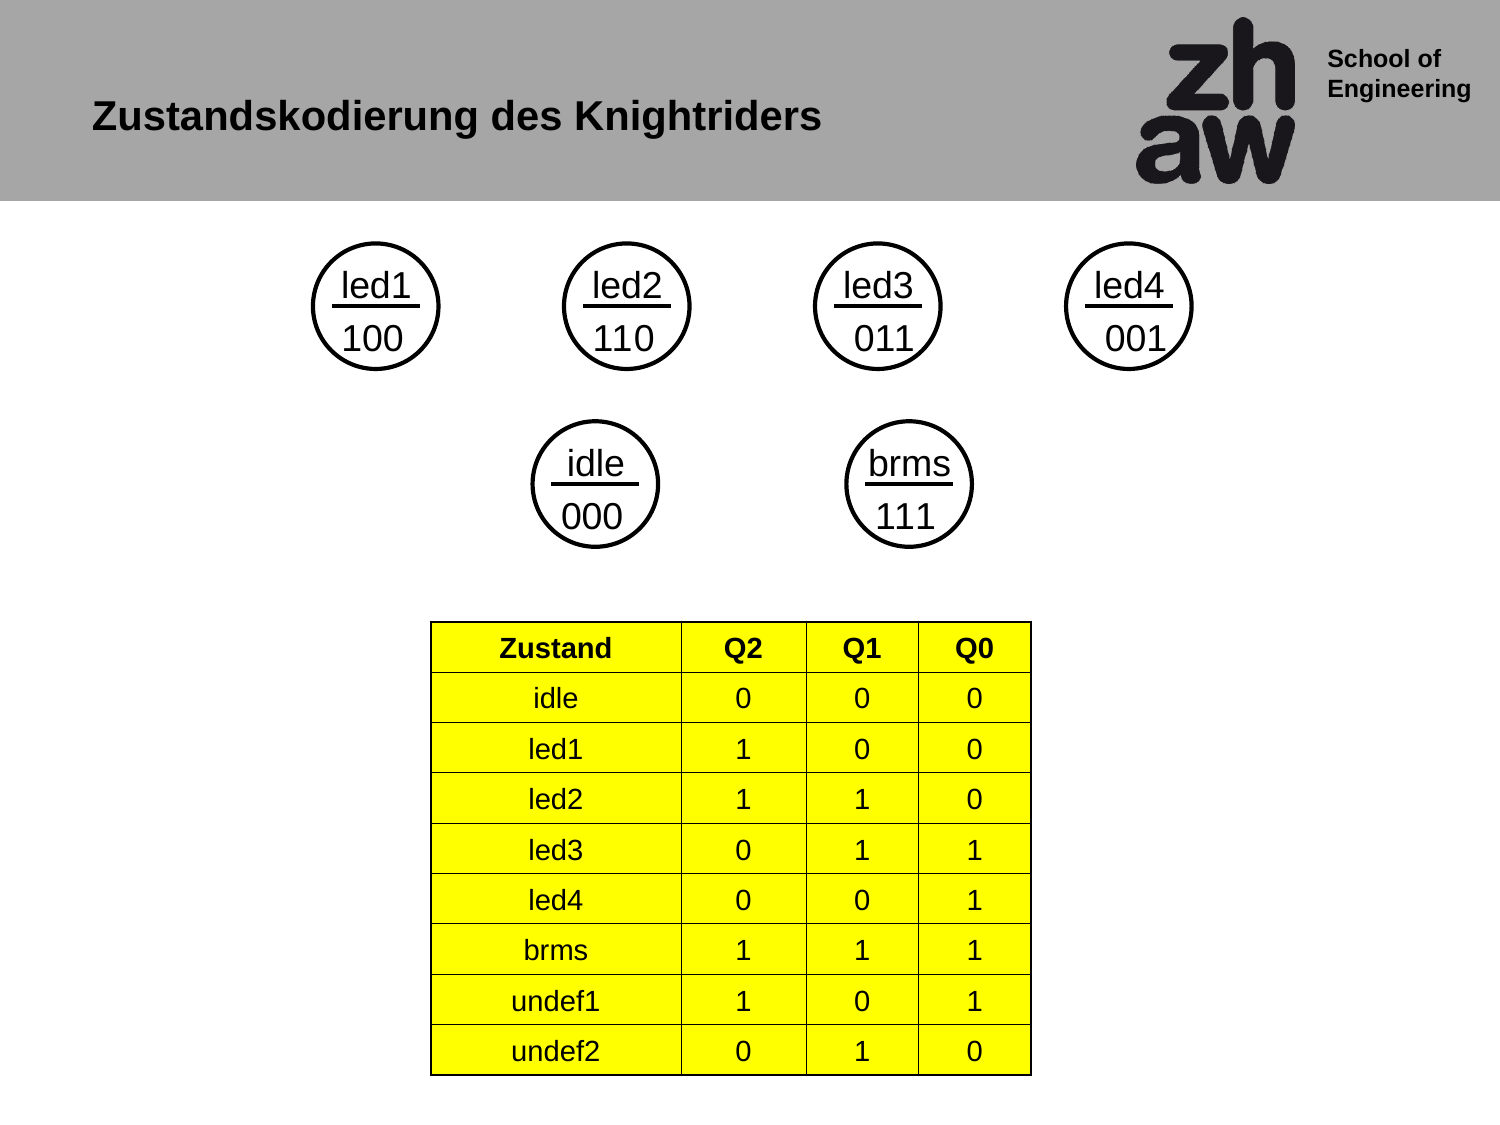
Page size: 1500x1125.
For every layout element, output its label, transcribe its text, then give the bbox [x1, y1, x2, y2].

table_cell 1 [682, 723, 806, 772]
text_box [670, 270, 690, 352]
text_box [419, 270, 439, 352]
picture [1136, 173, 1295, 184]
text_box [639, 439, 659, 530]
text_box 011 [839, 306, 932, 367]
text_box led4 [1079, 253, 1180, 315]
table_cell 0 [682, 824, 806, 873]
text_box 000 [546, 484, 639, 545]
text_box led1 [326, 253, 427, 315]
table_cell 1 [807, 924, 918, 974]
table_cell undef2 [432, 1025, 681, 1074]
table_cell 1 [919, 975, 1030, 1024]
text_box [844, 243, 912, 253]
text_box [312, 267, 326, 345]
text_box [929, 269, 941, 338]
text_box [815, 267, 839, 356]
text_box [953, 459, 972, 529]
table_cell 1 [919, 824, 1030, 873]
table_header Zustand [432, 623, 681, 672]
text_box [846, 455, 860, 524]
text_box [1180, 269, 1192, 338]
table_cell 0 [919, 673, 1030, 722]
table_cell 0 [919, 1025, 1030, 1074]
table_header Q1 [807, 623, 918, 672]
table_cell led4 [432, 874, 681, 923]
table_cell undef1 [432, 975, 681, 1024]
table_cell 0 [807, 673, 918, 722]
title Zustandskodierung des Knightriders [76, 54, 1317, 173]
table_cell 0 [919, 773, 1030, 823]
text_box [342, 243, 409, 253]
table_cell 1 [919, 874, 1030, 923]
table_cell 1 [807, 824, 918, 873]
table_cell 0 [807, 975, 918, 1024]
text_box [563, 267, 577, 345]
text_box [593, 243, 661, 253]
text_box [875, 421, 943, 431]
table_cell 0 [807, 874, 918, 923]
table_cell 0 [807, 723, 918, 772]
text_box brms [853, 431, 967, 493]
table_cell idle [432, 673, 681, 722]
text_box [532, 438, 552, 523]
table_cell brms [432, 924, 681, 974]
text_box [1066, 268, 1090, 356]
table_header Q2 [682, 623, 806, 672]
table_cell 0 [919, 723, 1030, 772]
table_cell 0 [682, 874, 806, 923]
text_box 001 [1090, 306, 1183, 367]
text_box led2 [577, 253, 678, 315]
table_cell led2 [432, 773, 681, 823]
table_cell 1 [682, 975, 806, 1024]
table_cell 0 [682, 673, 806, 722]
table_cell led3 [432, 824, 681, 873]
text_box idle [552, 431, 640, 493]
text_box 110 [577, 306, 670, 367]
table_cell 1 [682, 924, 806, 974]
picture [1136, 17, 1295, 54]
text_box led3 [828, 253, 929, 315]
text_box 100 [326, 306, 419, 367]
text_box [1095, 243, 1163, 253]
table_cell 0 [682, 1025, 806, 1074]
table_cell 1 [919, 924, 1030, 974]
table_header Q0 [919, 623, 1030, 672]
table_cell 1 [807, 773, 918, 823]
table_cell 1 [682, 773, 806, 823]
text_box [561, 421, 629, 431]
text_box 111 [860, 484, 953, 545]
table_cell 1 [807, 1025, 918, 1074]
table_cell led1 [432, 723, 681, 772]
